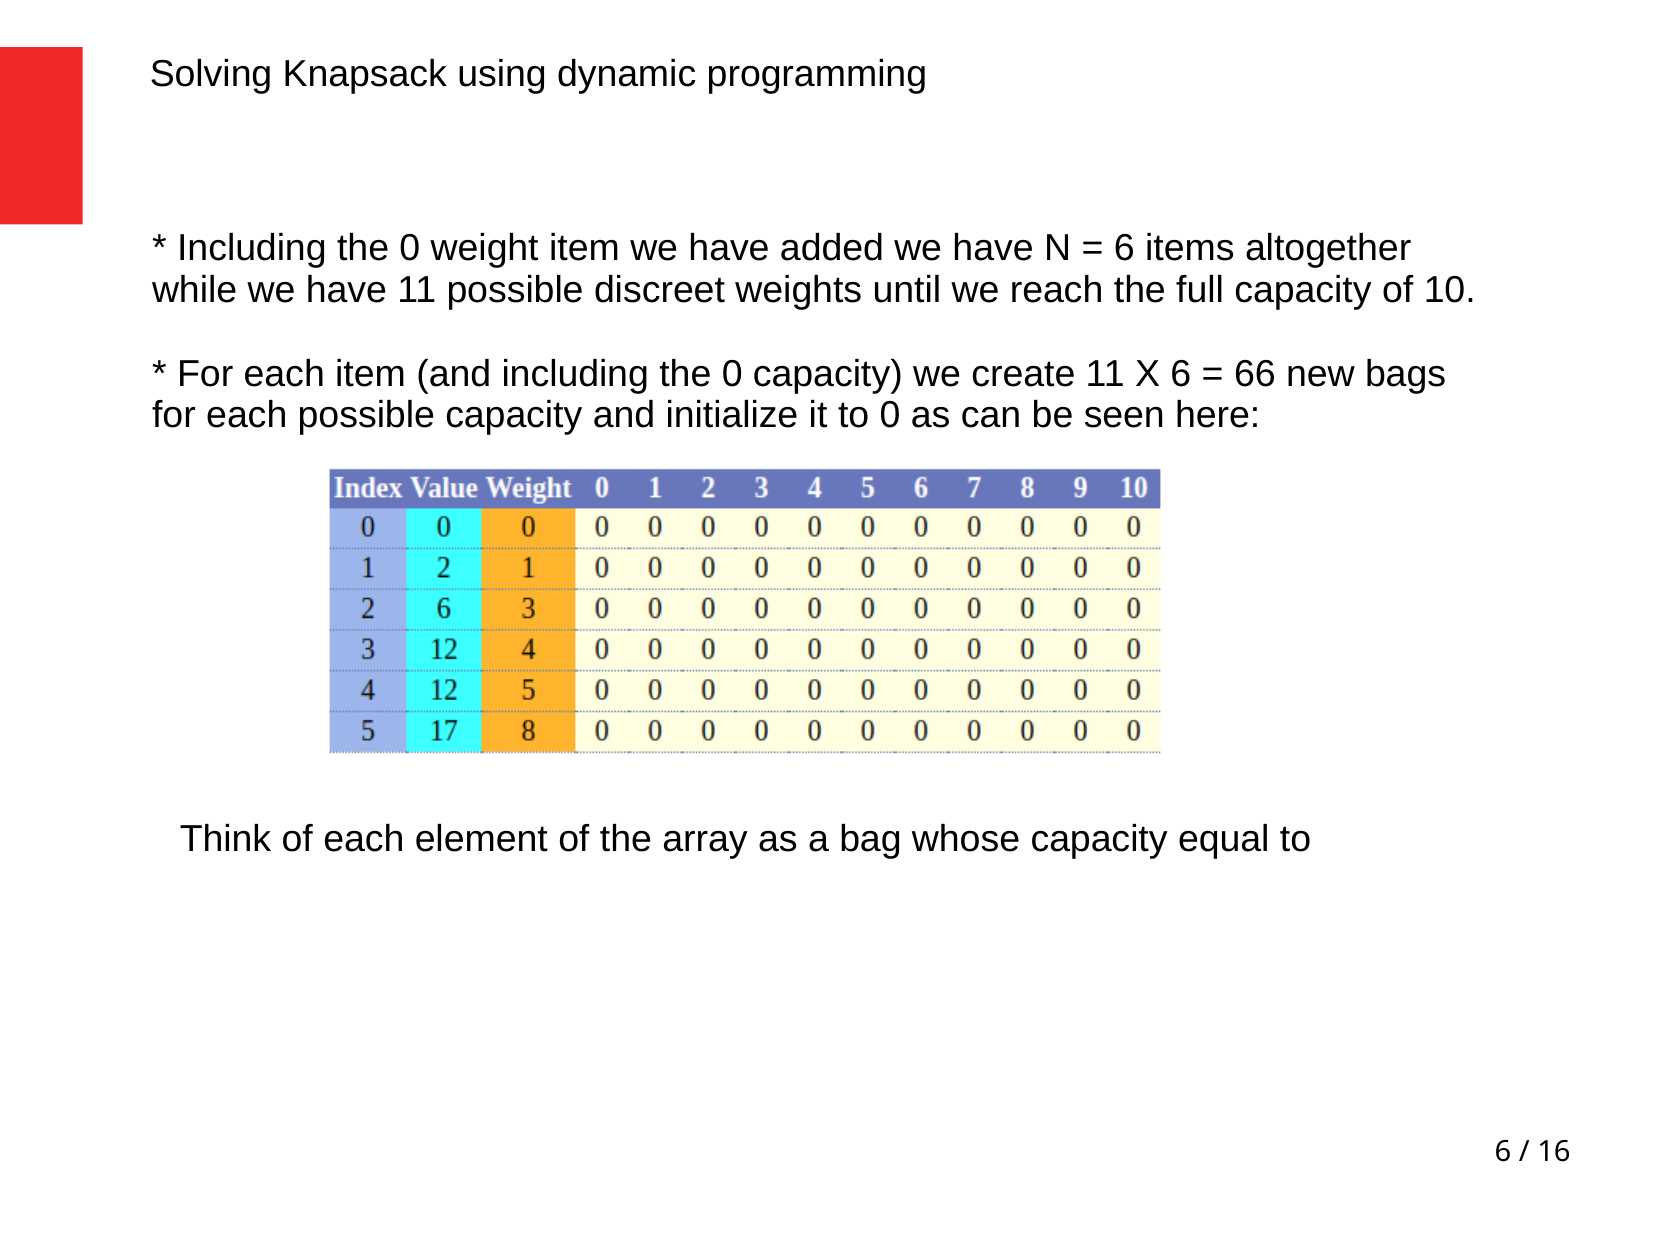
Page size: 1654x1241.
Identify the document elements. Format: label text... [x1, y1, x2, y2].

text_box Solving Knapsack using dynamic programming [135, 45, 961, 102]
text_box Think of each element of the array as a bag whose capacity equal to [165, 810, 1338, 867]
text_box * Including the 0 weight item we have added we have N = 6 items altogether while we have 11 possible discreet weights until we reach the full capacity of 10. * For each item (and including the 0 capacity) we create 11 X 6 = 66 new bags for each possible capacity and initialize it to 0 as can be seen here: [137, 218, 1516, 570]
picture [319, 460, 1195, 769]
